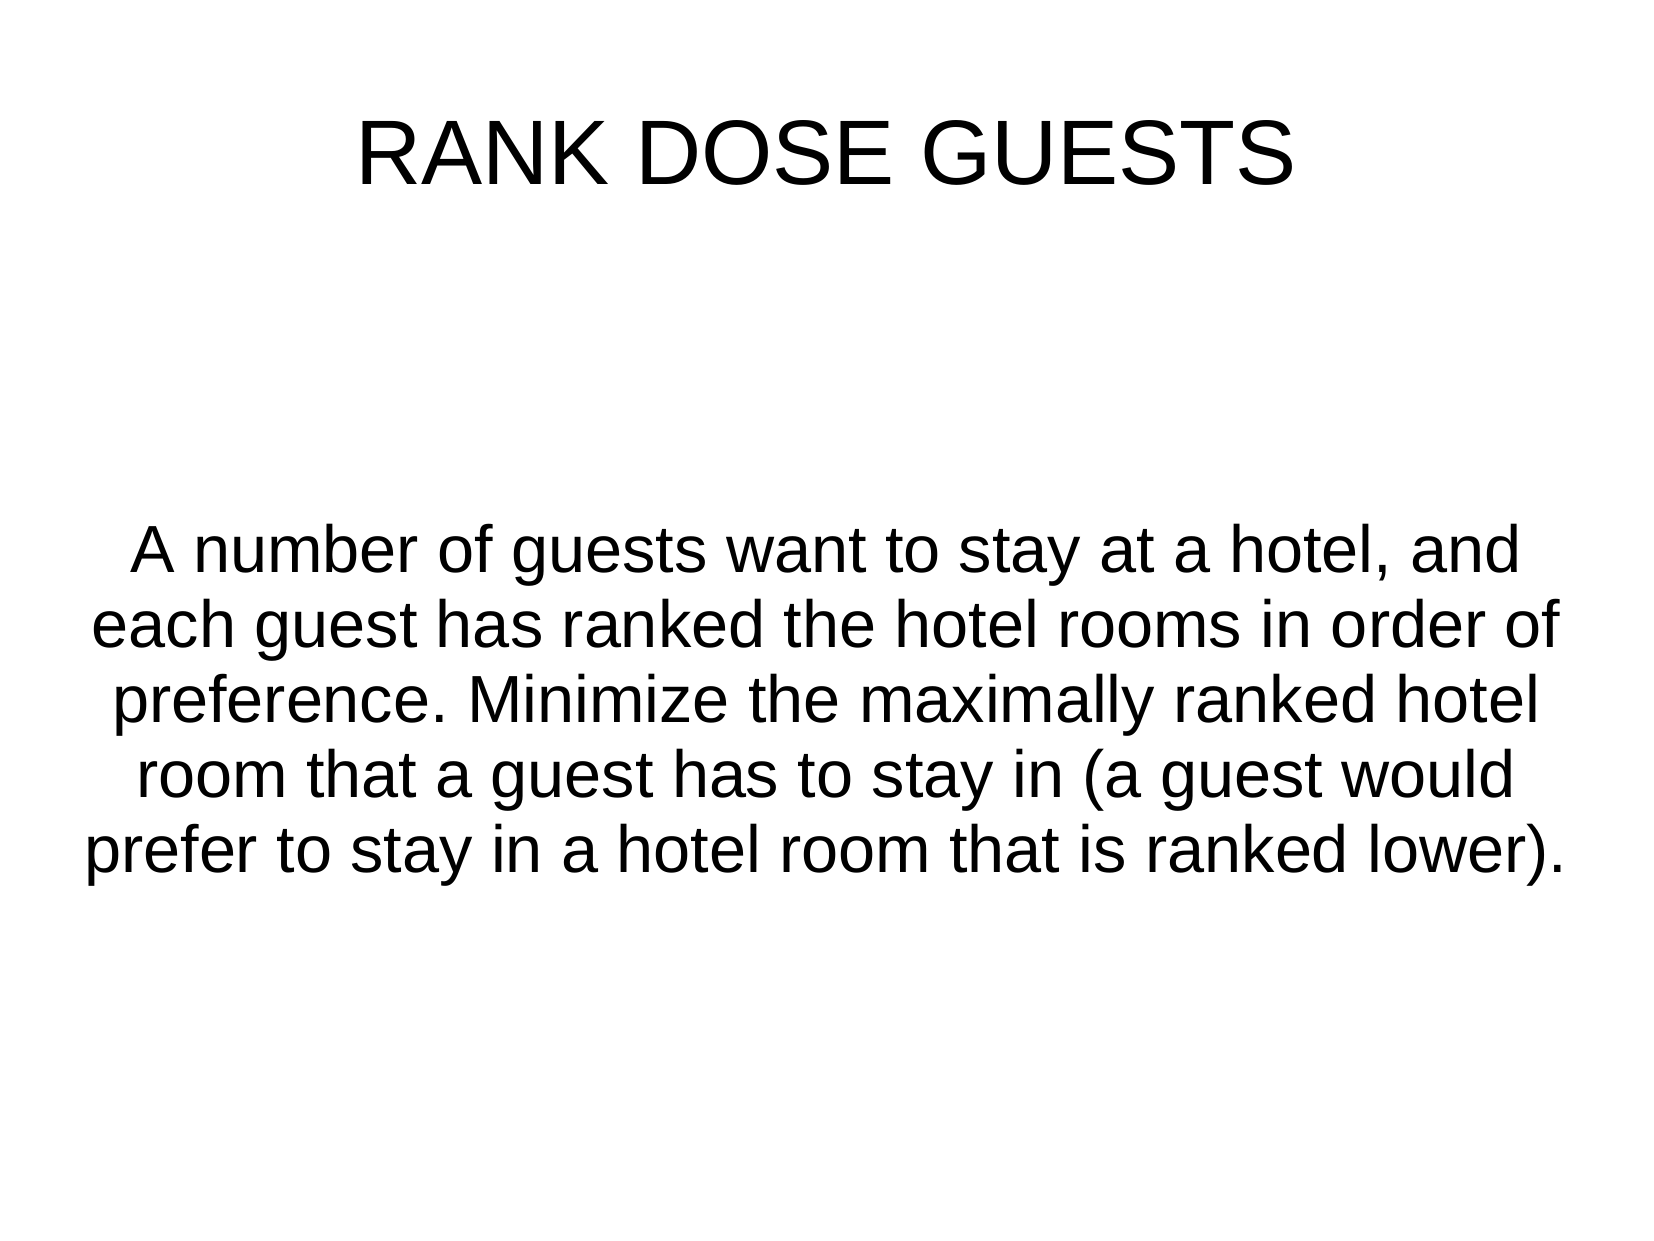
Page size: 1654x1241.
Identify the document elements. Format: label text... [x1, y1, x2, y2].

title RANK DOSE GUESTS [82, 56, 1571, 250]
subtitle A number of guests want to stay at a hotel, and each guest has ranked the hotel rooms in order of preference. Minimize the maximally ranked hotel room that a guest has to stay in (a guest would prefer to stay in a hotel room that is ranked lower). [82, 297, 1571, 1102]
